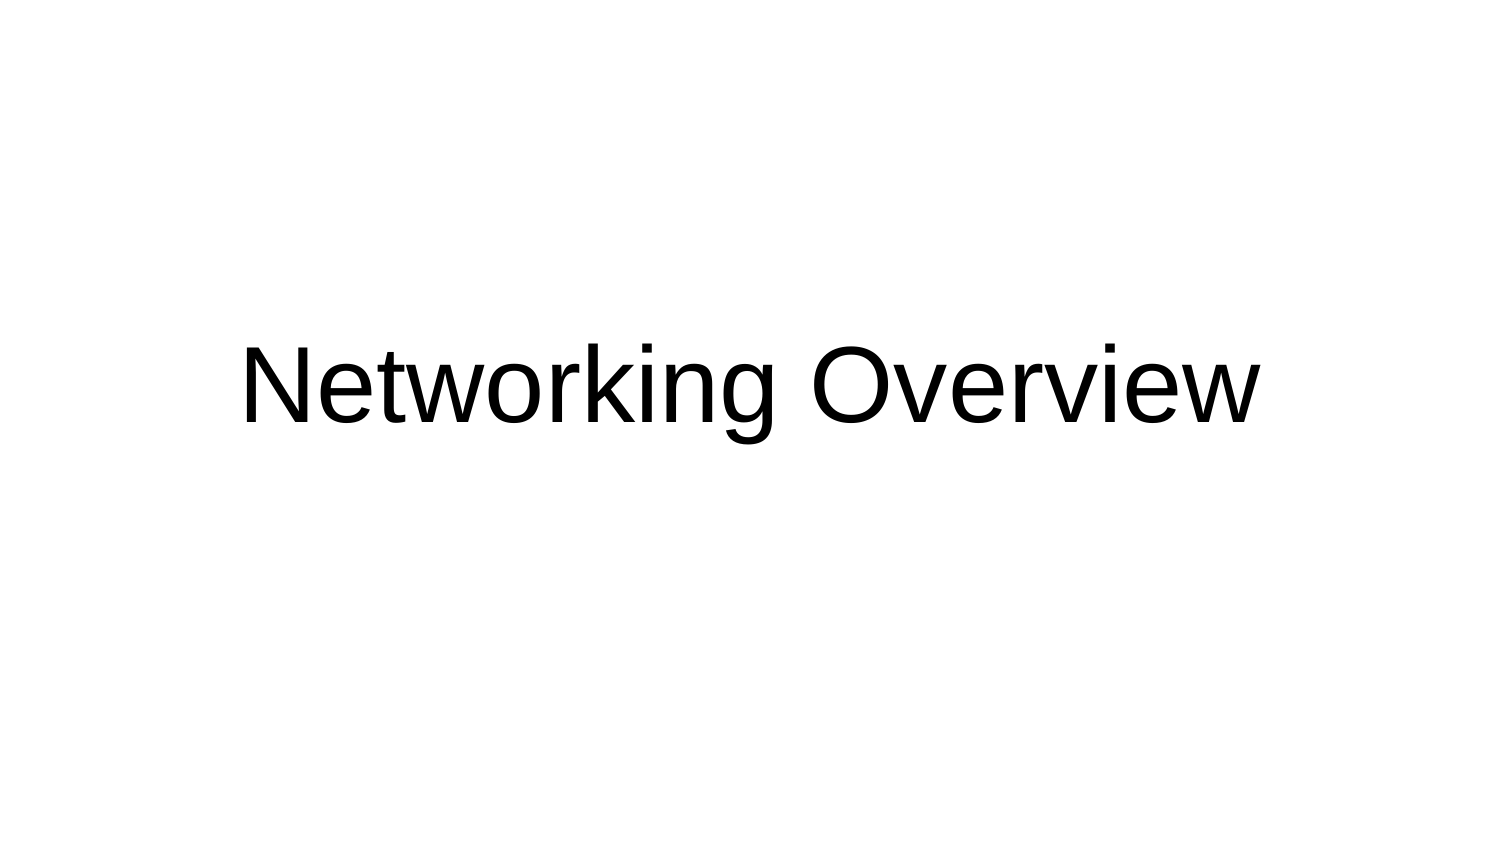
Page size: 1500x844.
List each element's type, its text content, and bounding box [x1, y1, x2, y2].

title Networking Overview [51, 122, 1449, 459]
